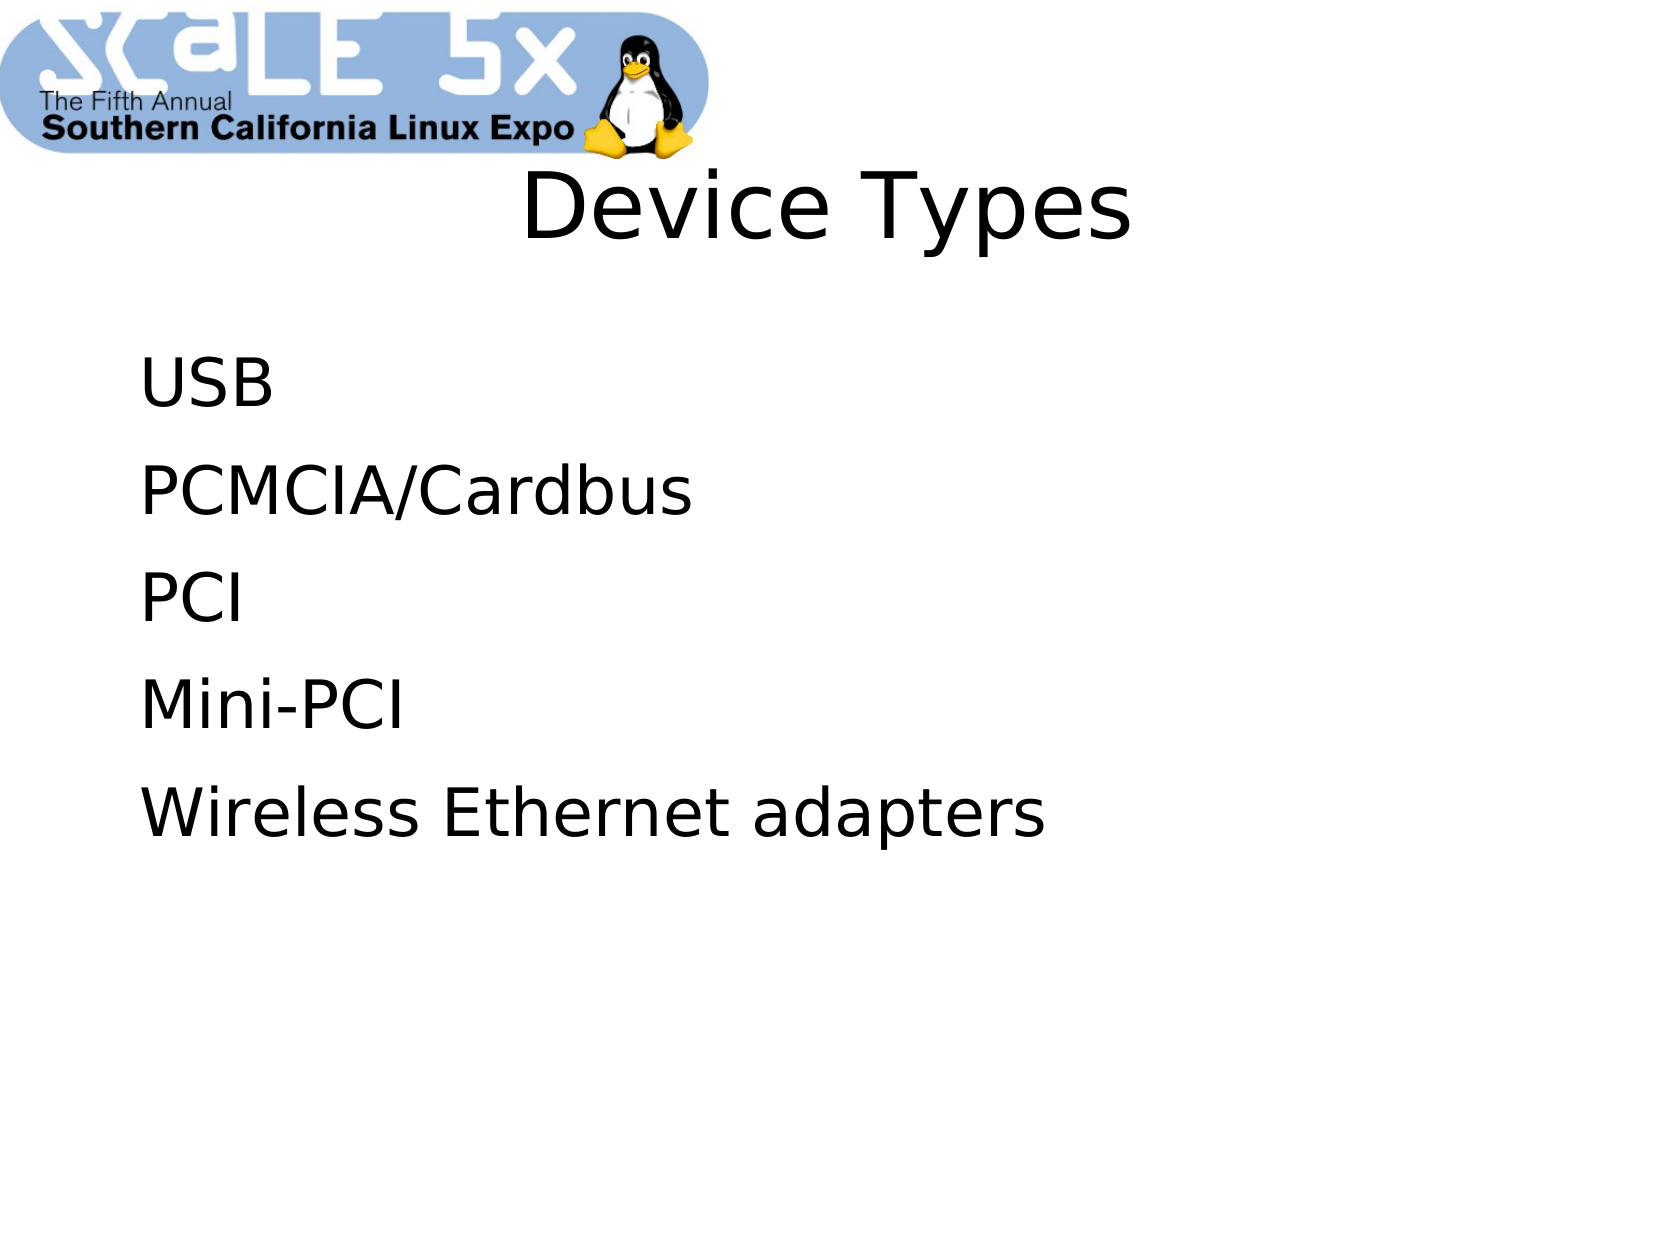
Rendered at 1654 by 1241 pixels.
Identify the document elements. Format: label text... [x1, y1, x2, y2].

picture [0, 3, 709, 159]
title Device Types [121, 102, 1533, 311]
list USB PCMCIA/Cardbus PCI Mini-PCI Wireless Ethernet adapters [121, 344, 1533, 1127]
